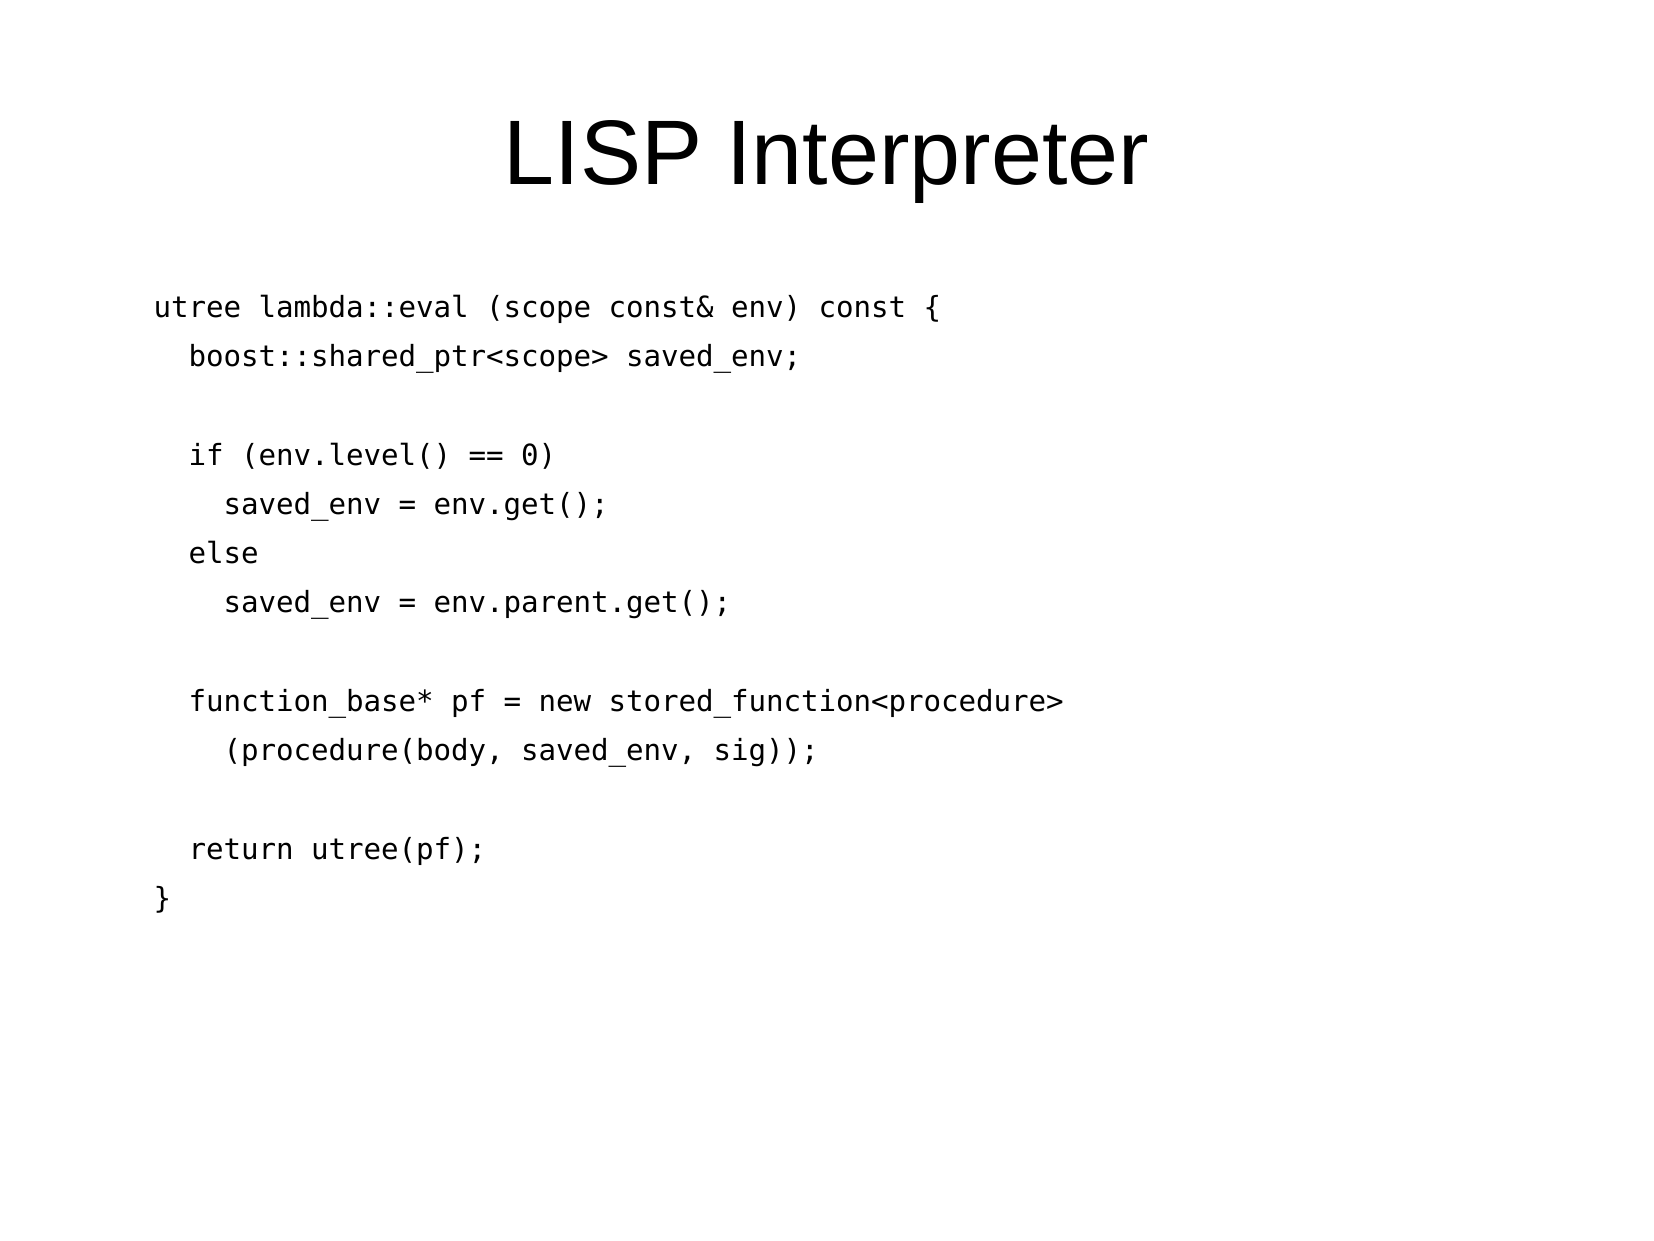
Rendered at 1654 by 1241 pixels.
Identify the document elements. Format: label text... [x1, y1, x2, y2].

list utree lambda::eval (scope const& env) const { boost::shared_ptr<scope> saved_env; if (env.level() == 0) saved_env = env.get(); else saved_env = env.parent.get(); function_base* pf = new stored_function<procedure> (procedure(body, saved_env, sig)); return utree(pf); } [82, 290, 1571, 1109]
title LISP Interpreter [82, 49, 1571, 257]
